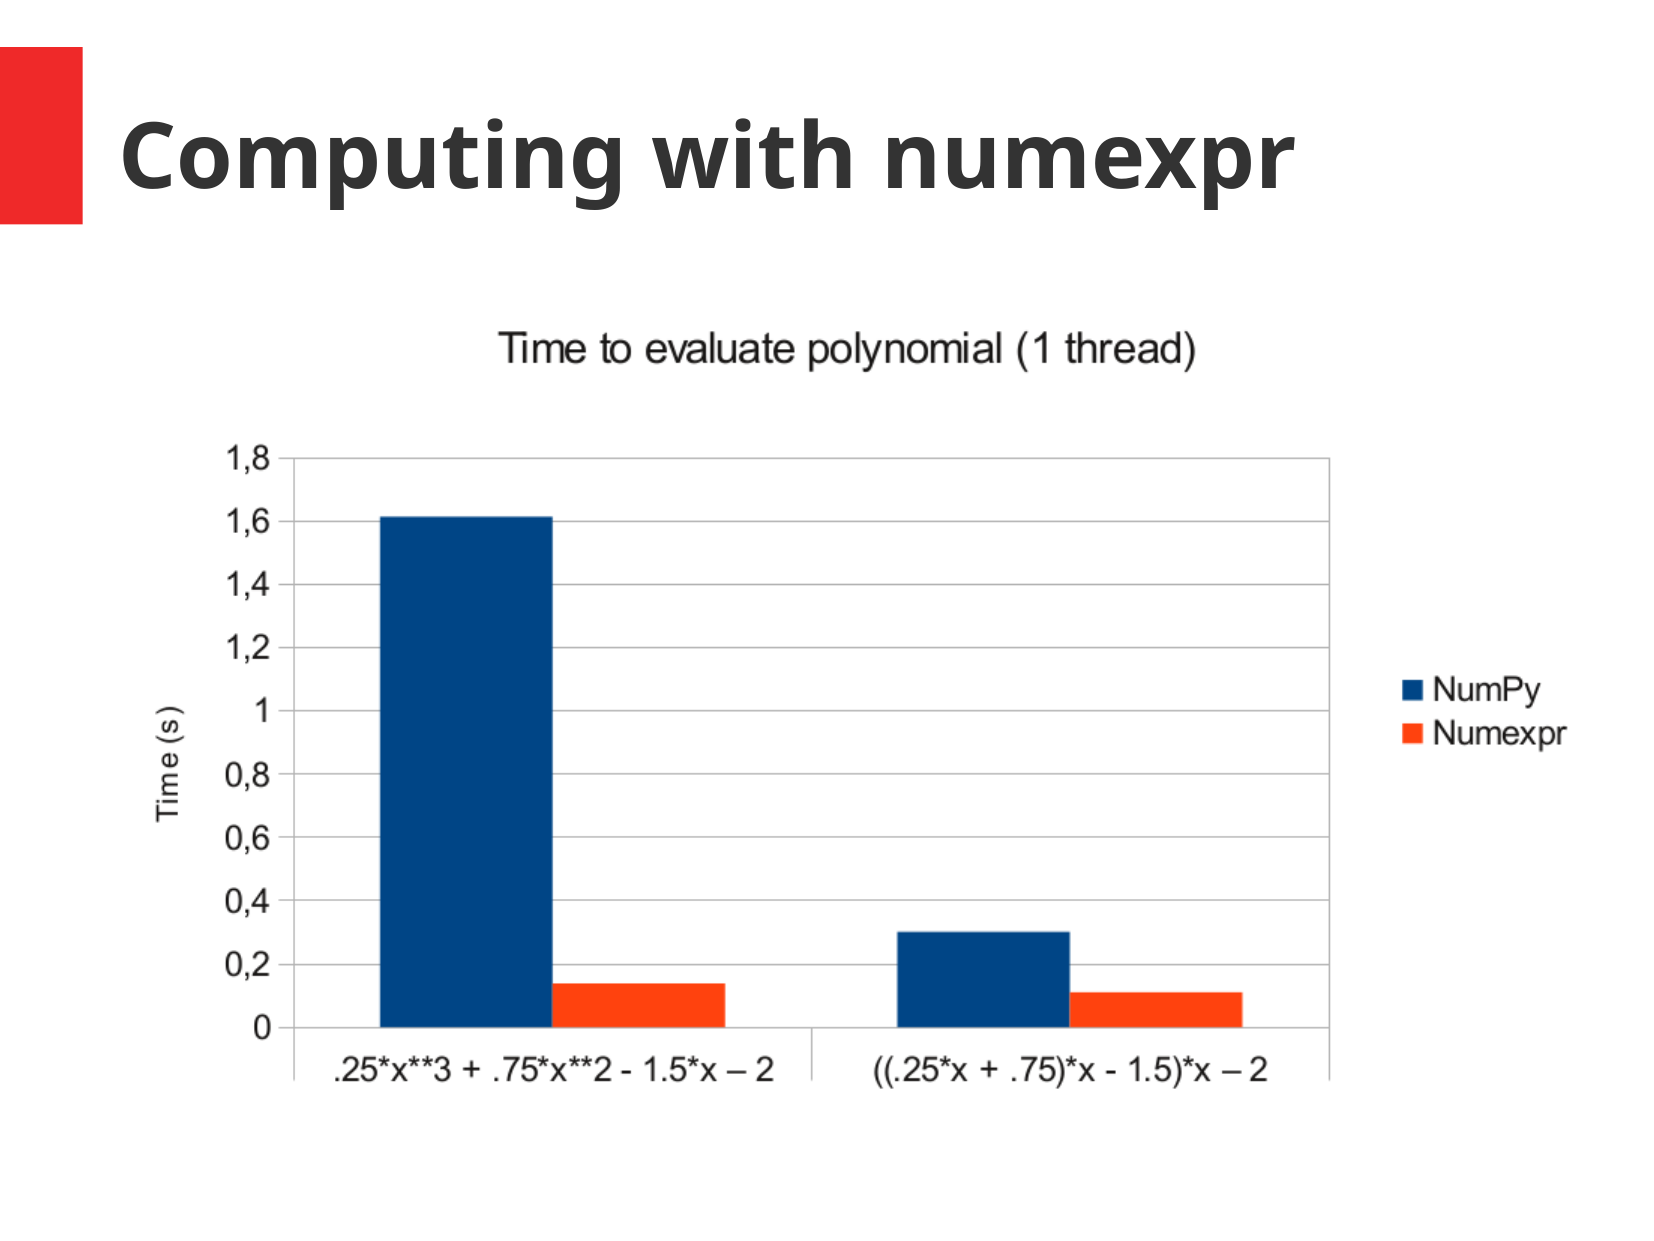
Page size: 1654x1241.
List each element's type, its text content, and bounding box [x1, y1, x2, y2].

picture [133, 291, 1584, 1176]
title Computing with numexpr [118, 49, 1571, 257]
